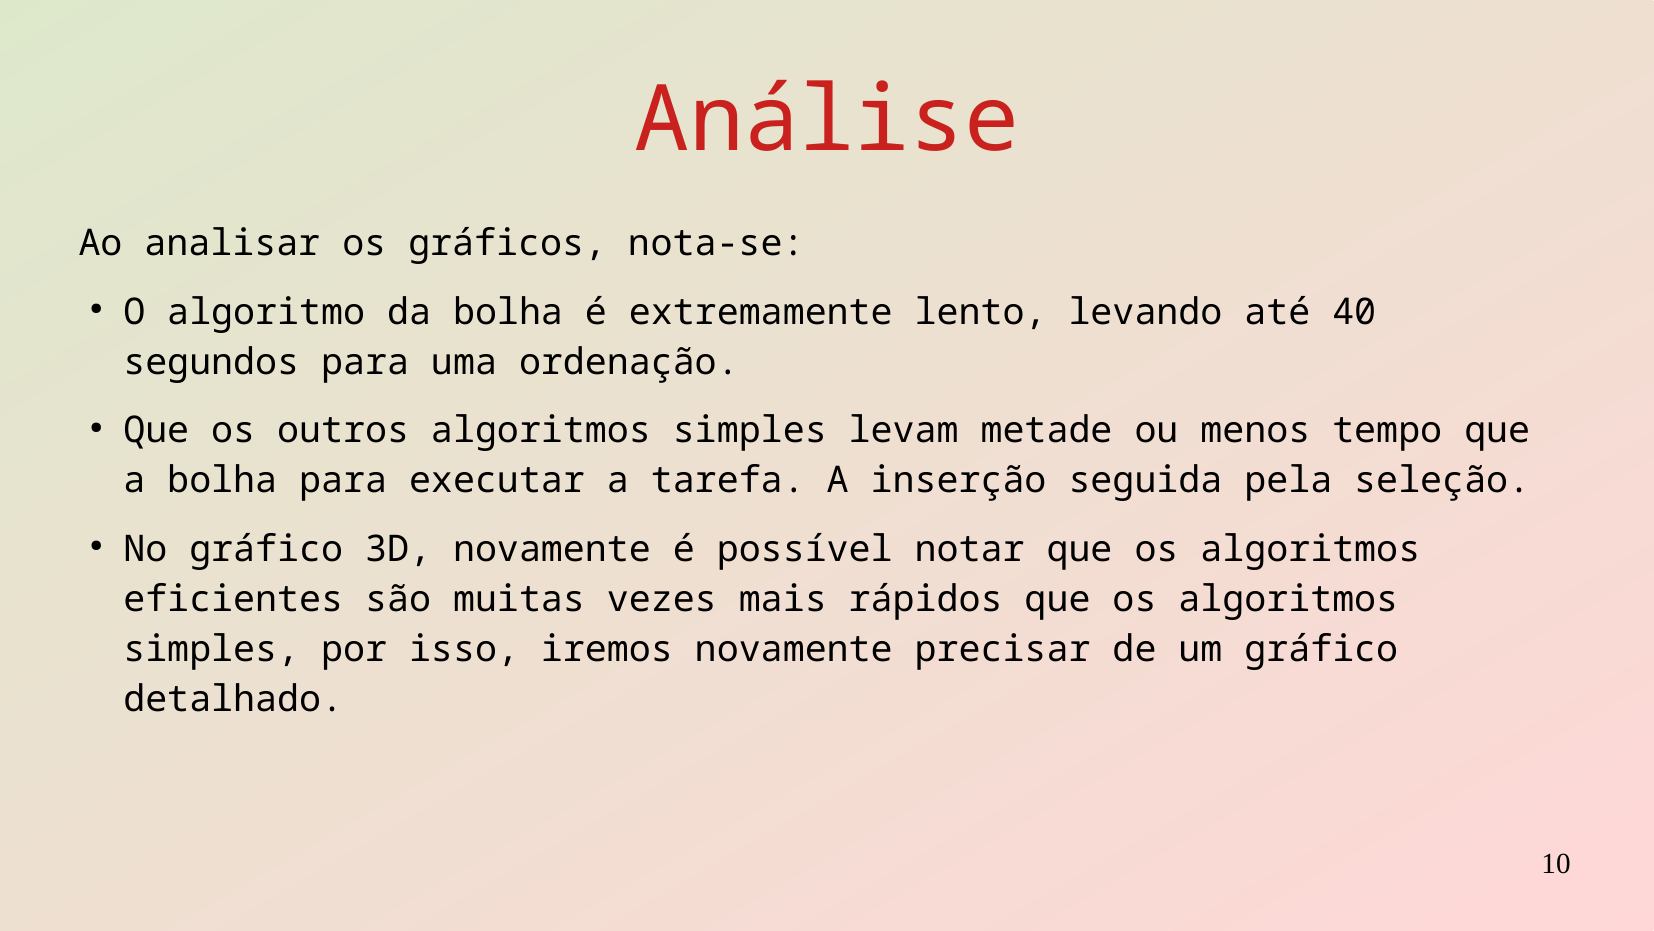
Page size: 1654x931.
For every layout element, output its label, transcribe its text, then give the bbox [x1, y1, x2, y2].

list Ao analisar os gráficos, nota-se: O algoritmo da bolha é extremamente lento, levando até 40 segundos para uma ordenação. Que os outros algoritmos simples levam metade ou menos tempo que a bolha para executar a tarefa. A inserção seguida pela seleção. No gráfico 3D, novamente é possível notar que os algoritmos eficientes são muitas vezes mais rápidos que os algoritmos simples, por isso, iremos novamente precisar de um gráfico detalhado. [78, 216, 1567, 756]
title Análise [82, 37, 1571, 193]
